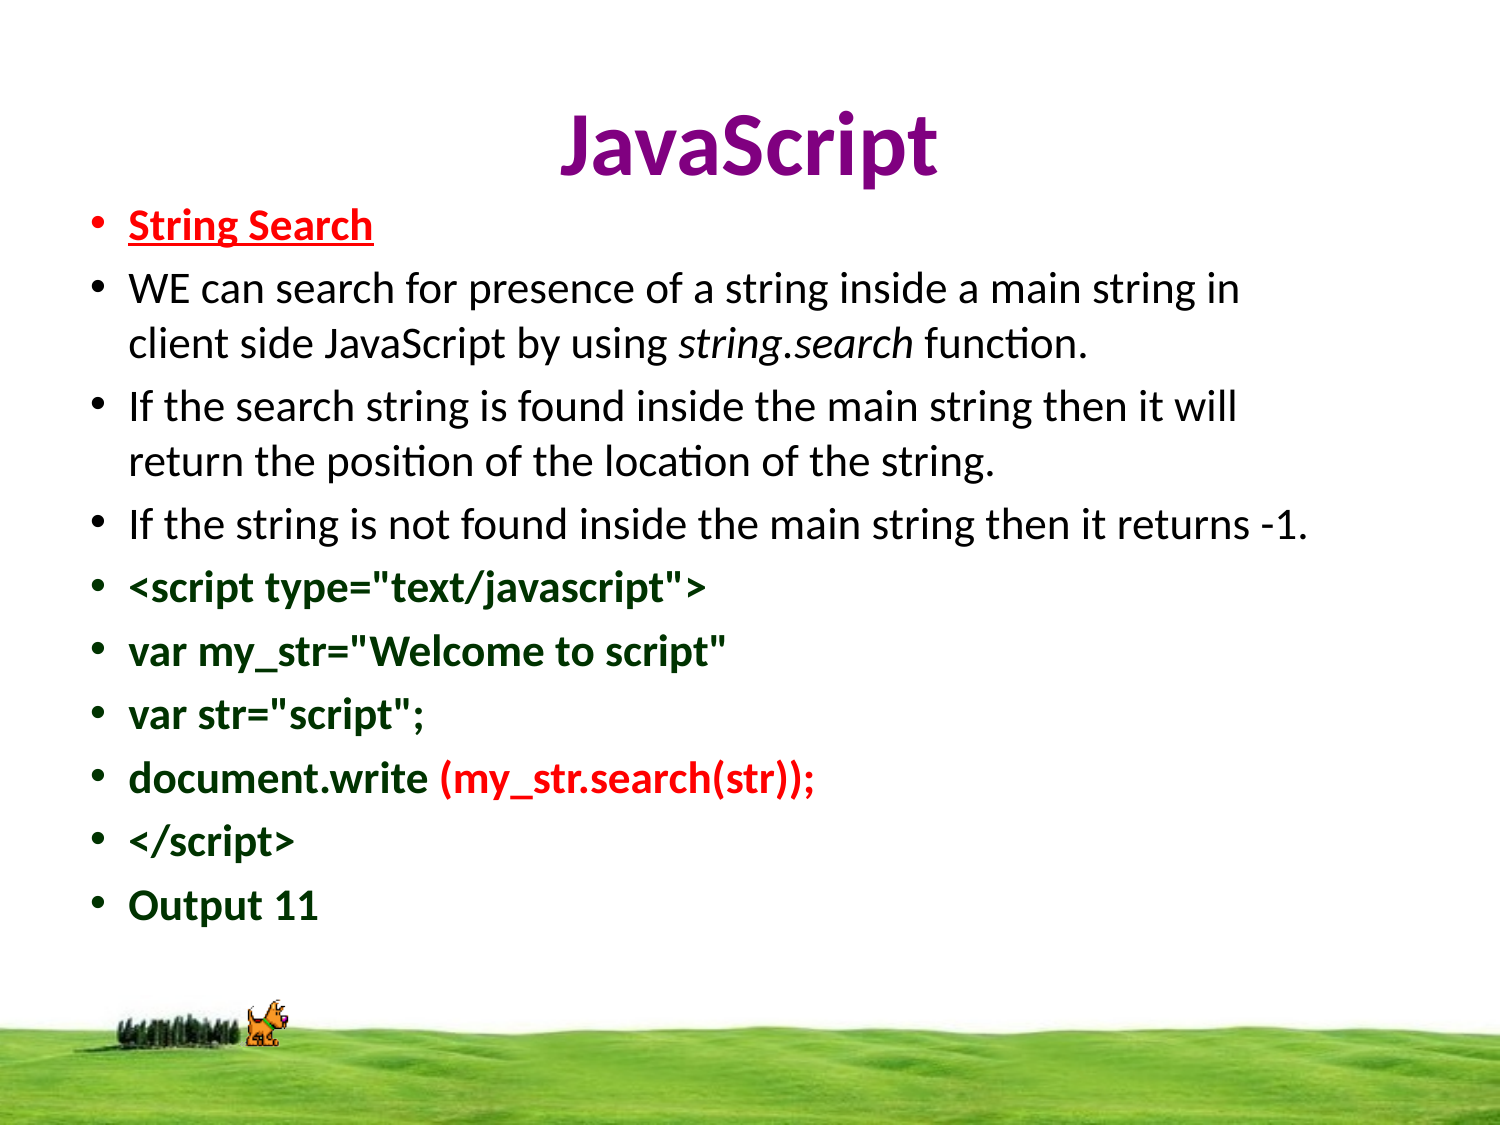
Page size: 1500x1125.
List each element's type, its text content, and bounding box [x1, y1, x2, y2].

picture [0, 995, 1500, 1125]
title JavaScript [75, 45, 1425, 233]
list String Search WE can search for presence of a string inside a main string in client side JavaScript by using string.search function. If the search string is found inside the main string then it will return the position of the location of the string. If the string is not found inside the main string then it returns -1. <script type="text/javascript"> var my_str="Welcome to script" var str="script"; document.write (my_str.search(str)); </script> Output 11 [75, 187, 1338, 975]
